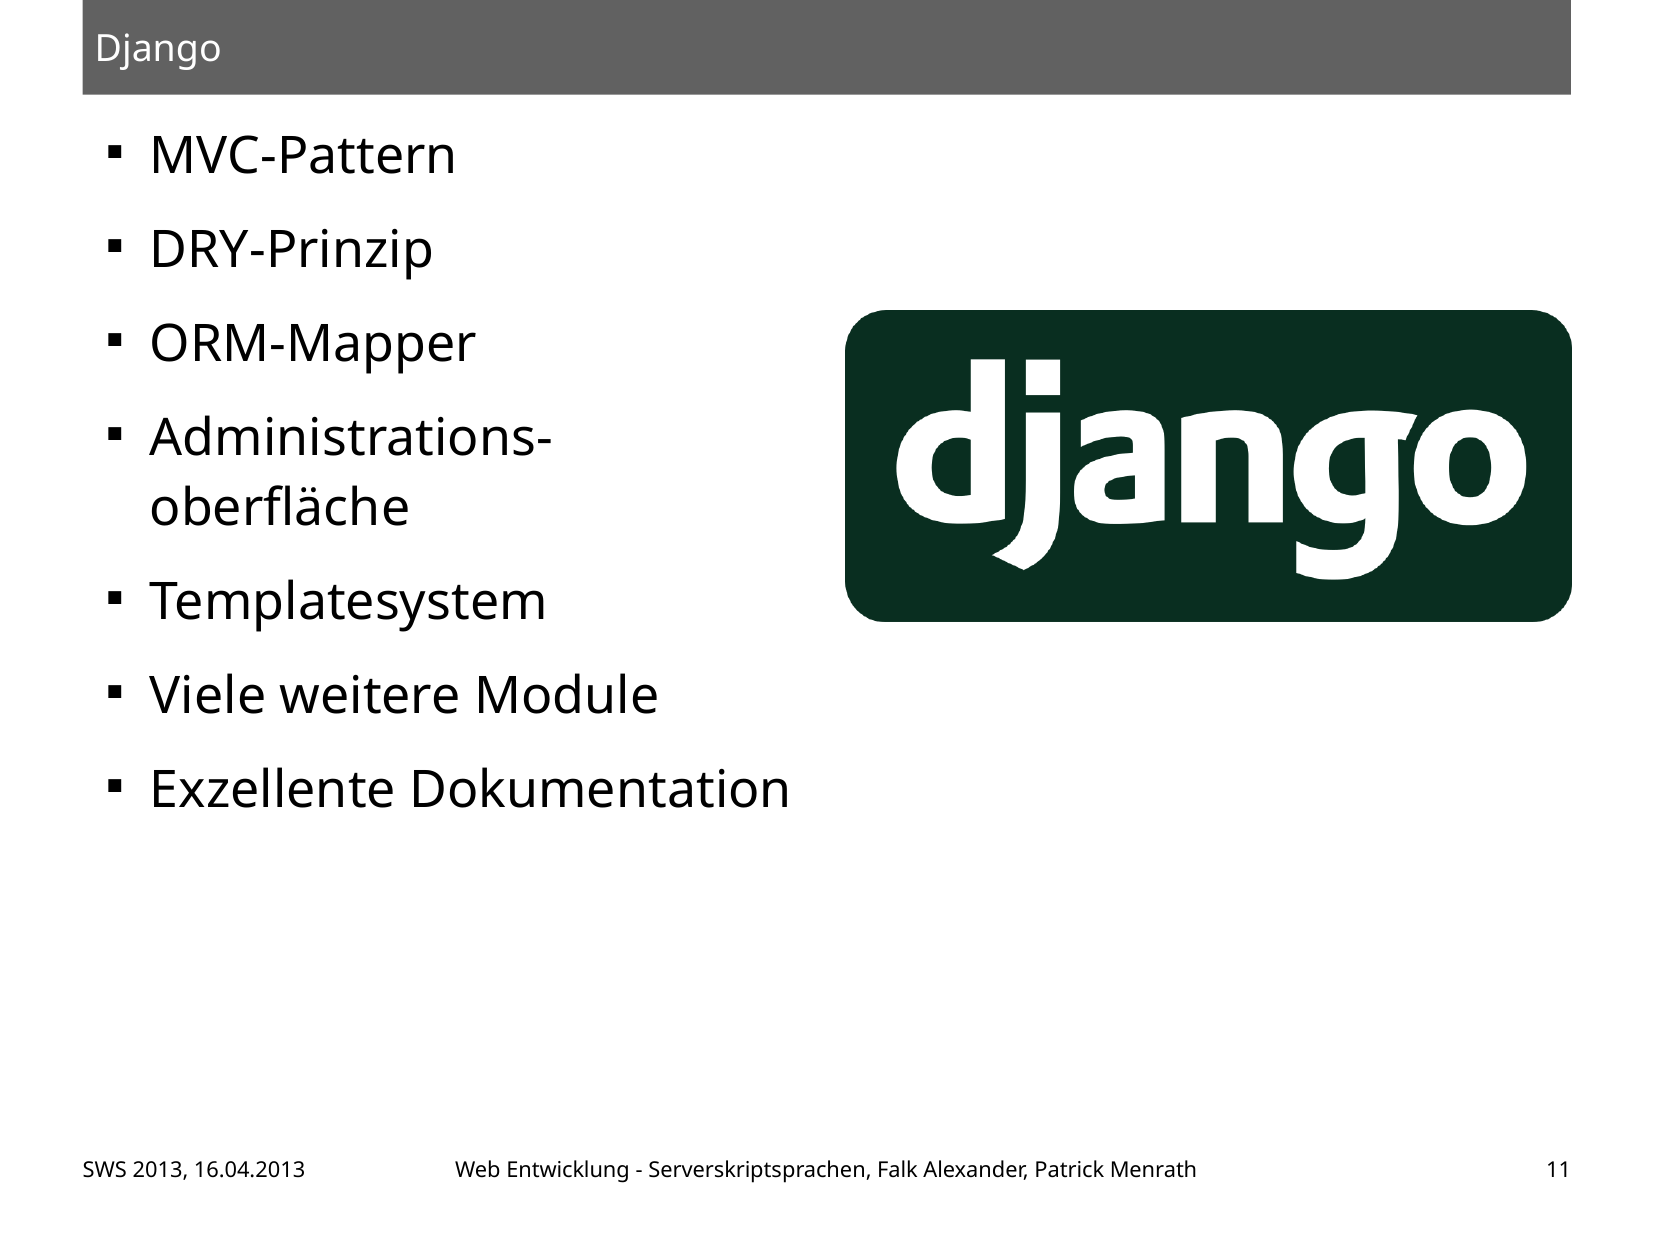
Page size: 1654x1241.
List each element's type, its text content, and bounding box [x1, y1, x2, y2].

title Django [82, 0, 1571, 95]
picture [845, 161, 1572, 771]
list MVC-Pattern DRY-Prinzip ORM-Mapper Administrations- oberfläche Templatesystem Viele weitere Module Exzellente Dokumentation [82, 106, 809, 898]
